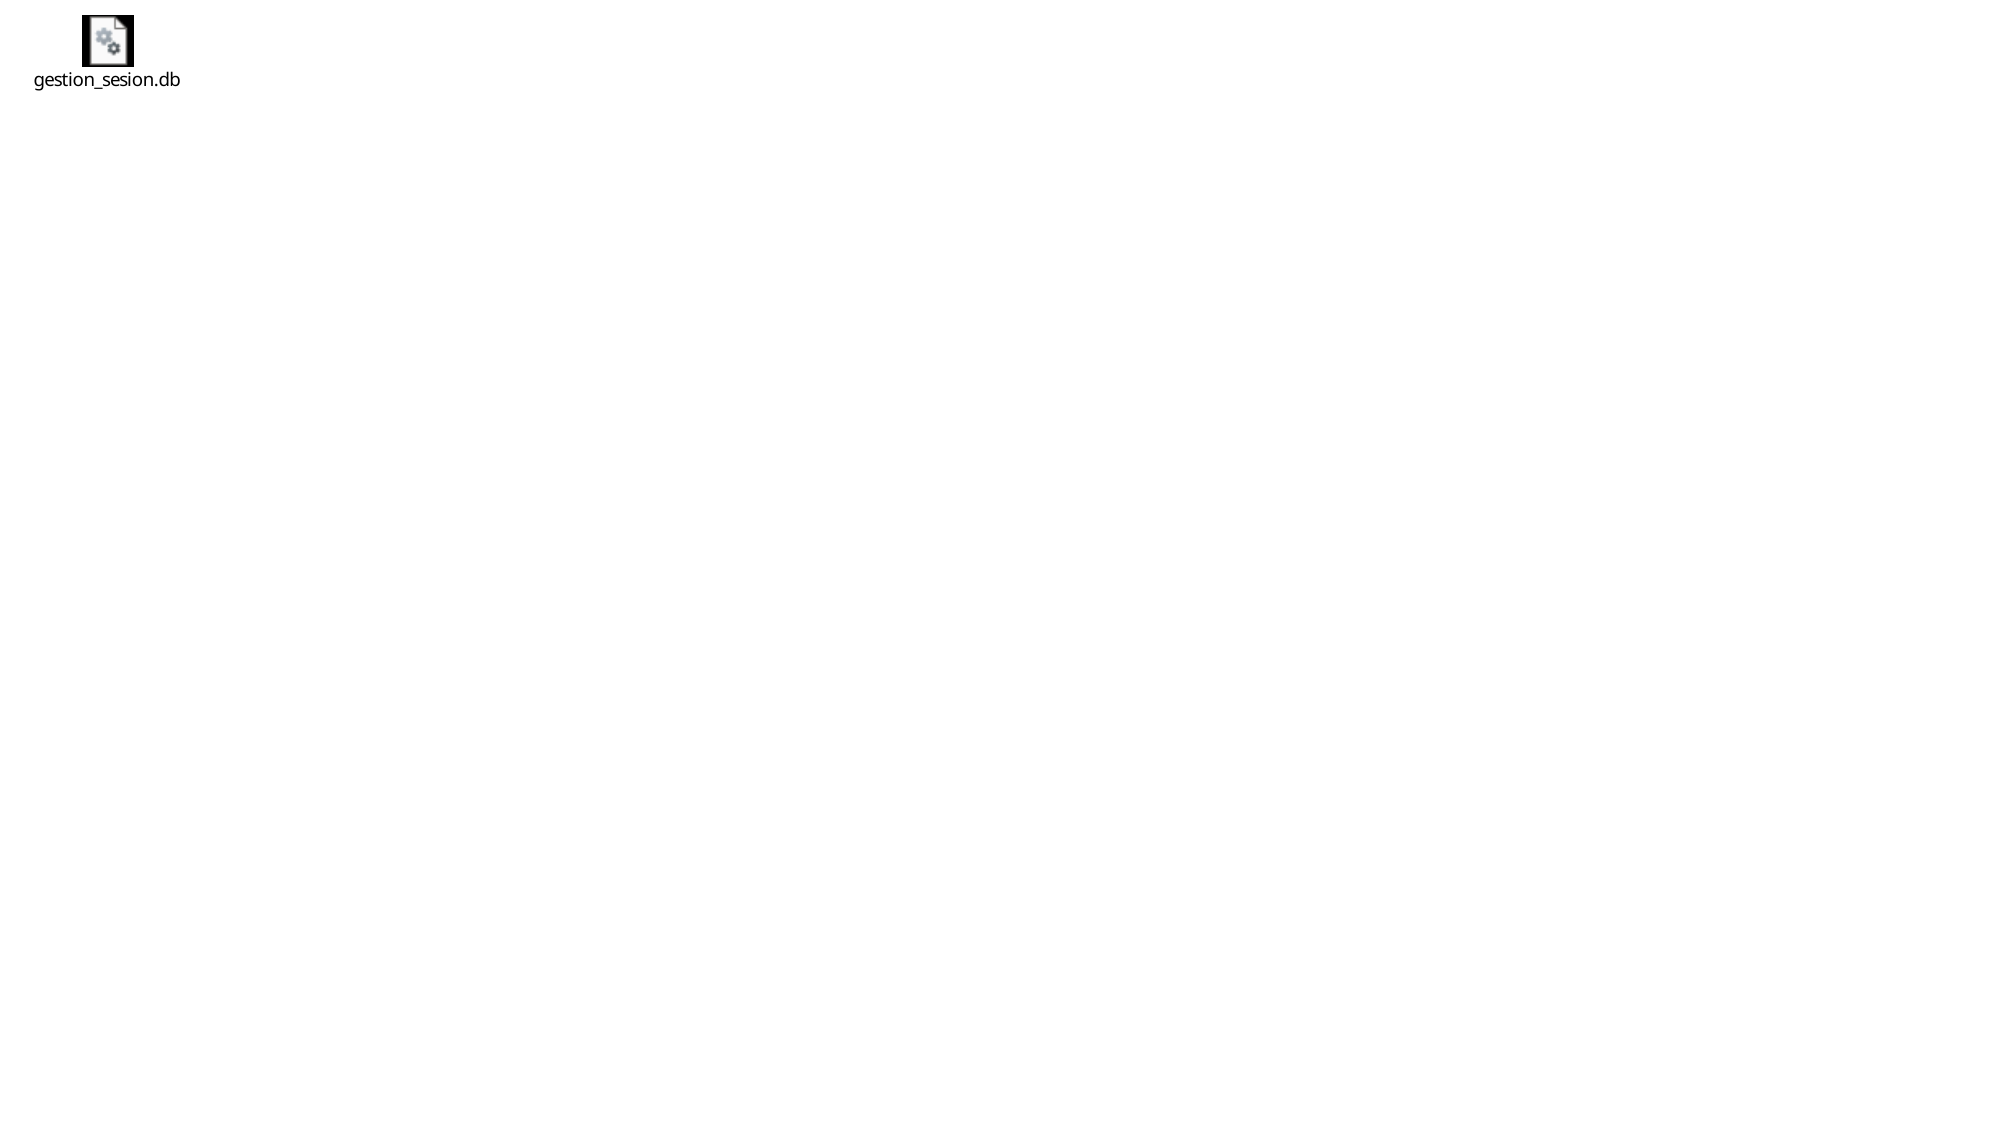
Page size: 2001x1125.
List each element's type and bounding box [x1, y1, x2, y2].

chart [15, 15, 200, 100]
